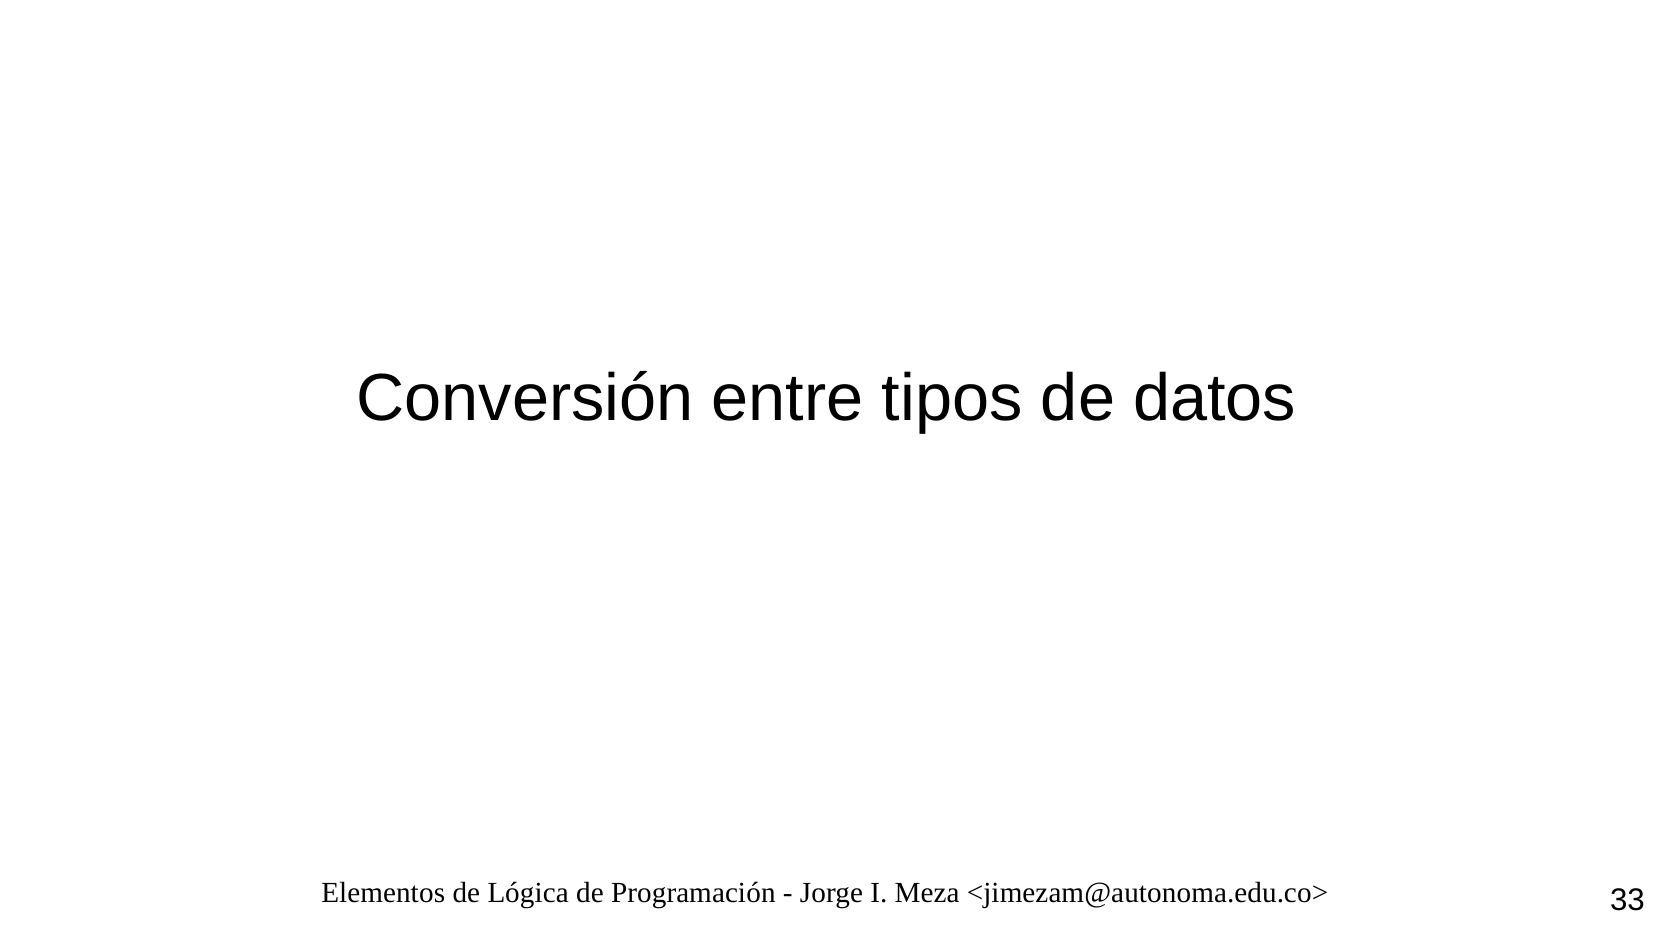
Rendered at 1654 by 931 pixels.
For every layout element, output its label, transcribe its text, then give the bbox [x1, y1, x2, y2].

subtitle Conversión entre tipos de datos [82, 37, 1571, 757]
